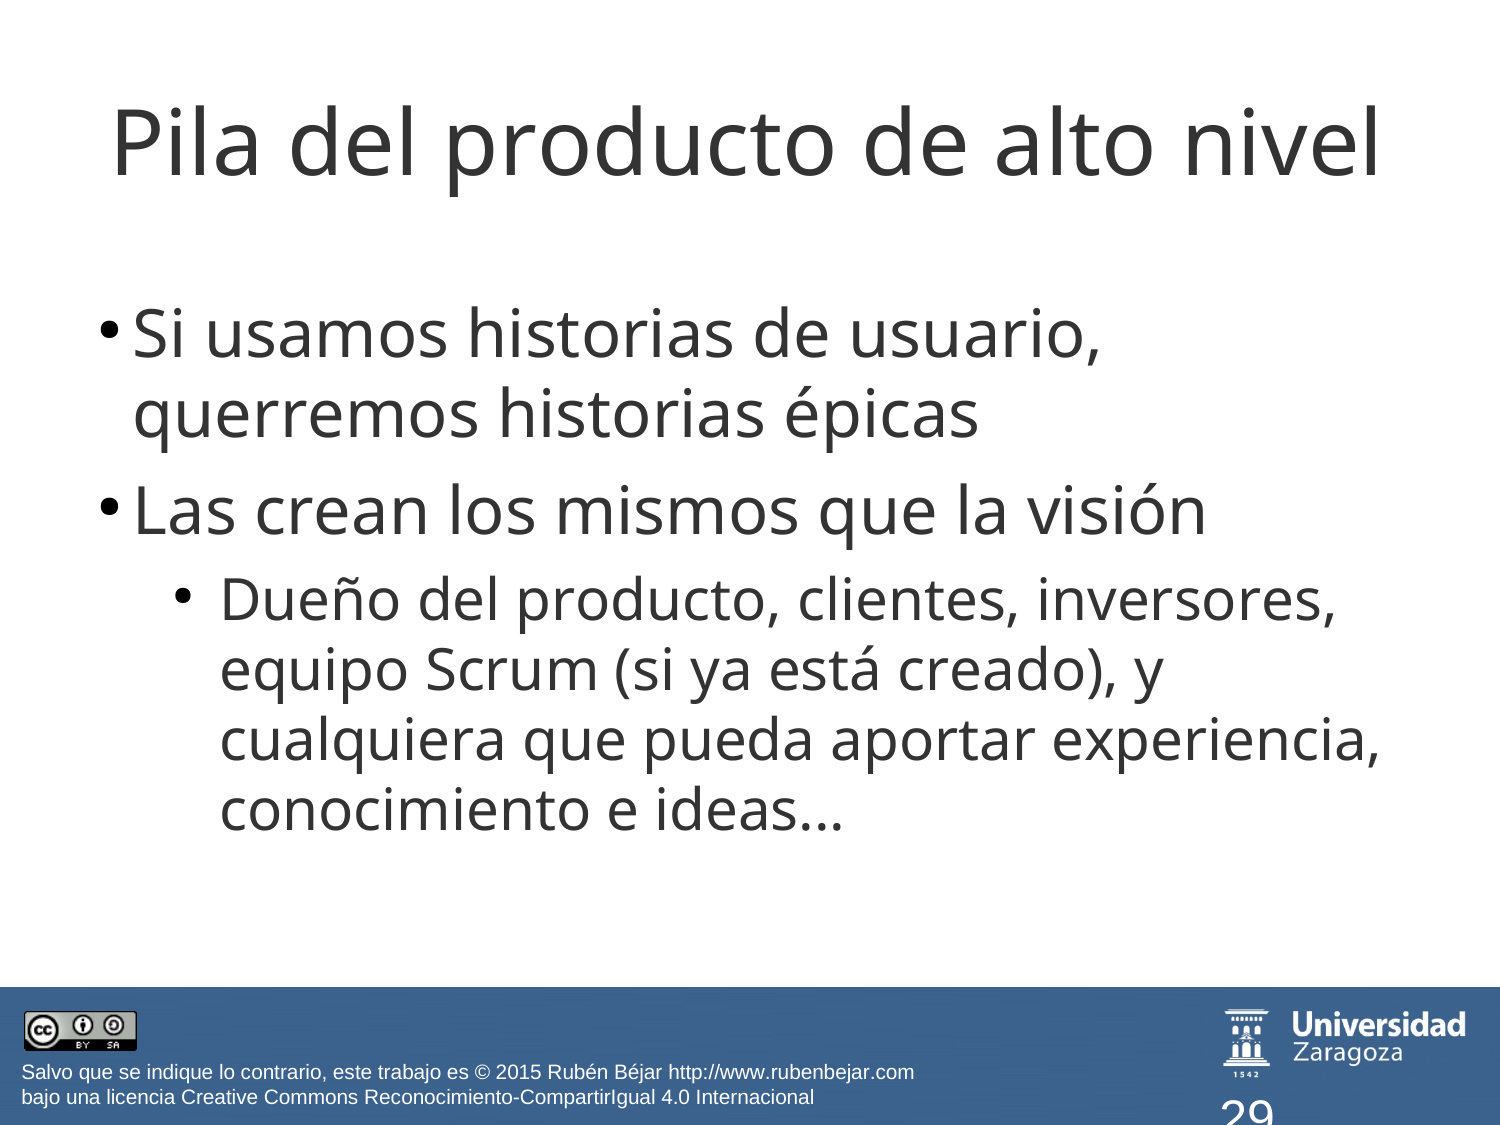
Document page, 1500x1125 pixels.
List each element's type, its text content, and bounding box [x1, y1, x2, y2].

picture [1254, 1104, 1268, 1120]
list Si usamos historias de usuario, querremos historias épicas Las crean los mismos que la visión Dueño del producto, clientes, inversores, equipo Scrum (si ya está creado), y cualquiera que pueda aportar experiencia, conocimiento e ideas... [82, 283, 1418, 957]
title Pila del producto de alto nivel [74, 21, 1420, 257]
picture [0, 987, 1500, 1125]
